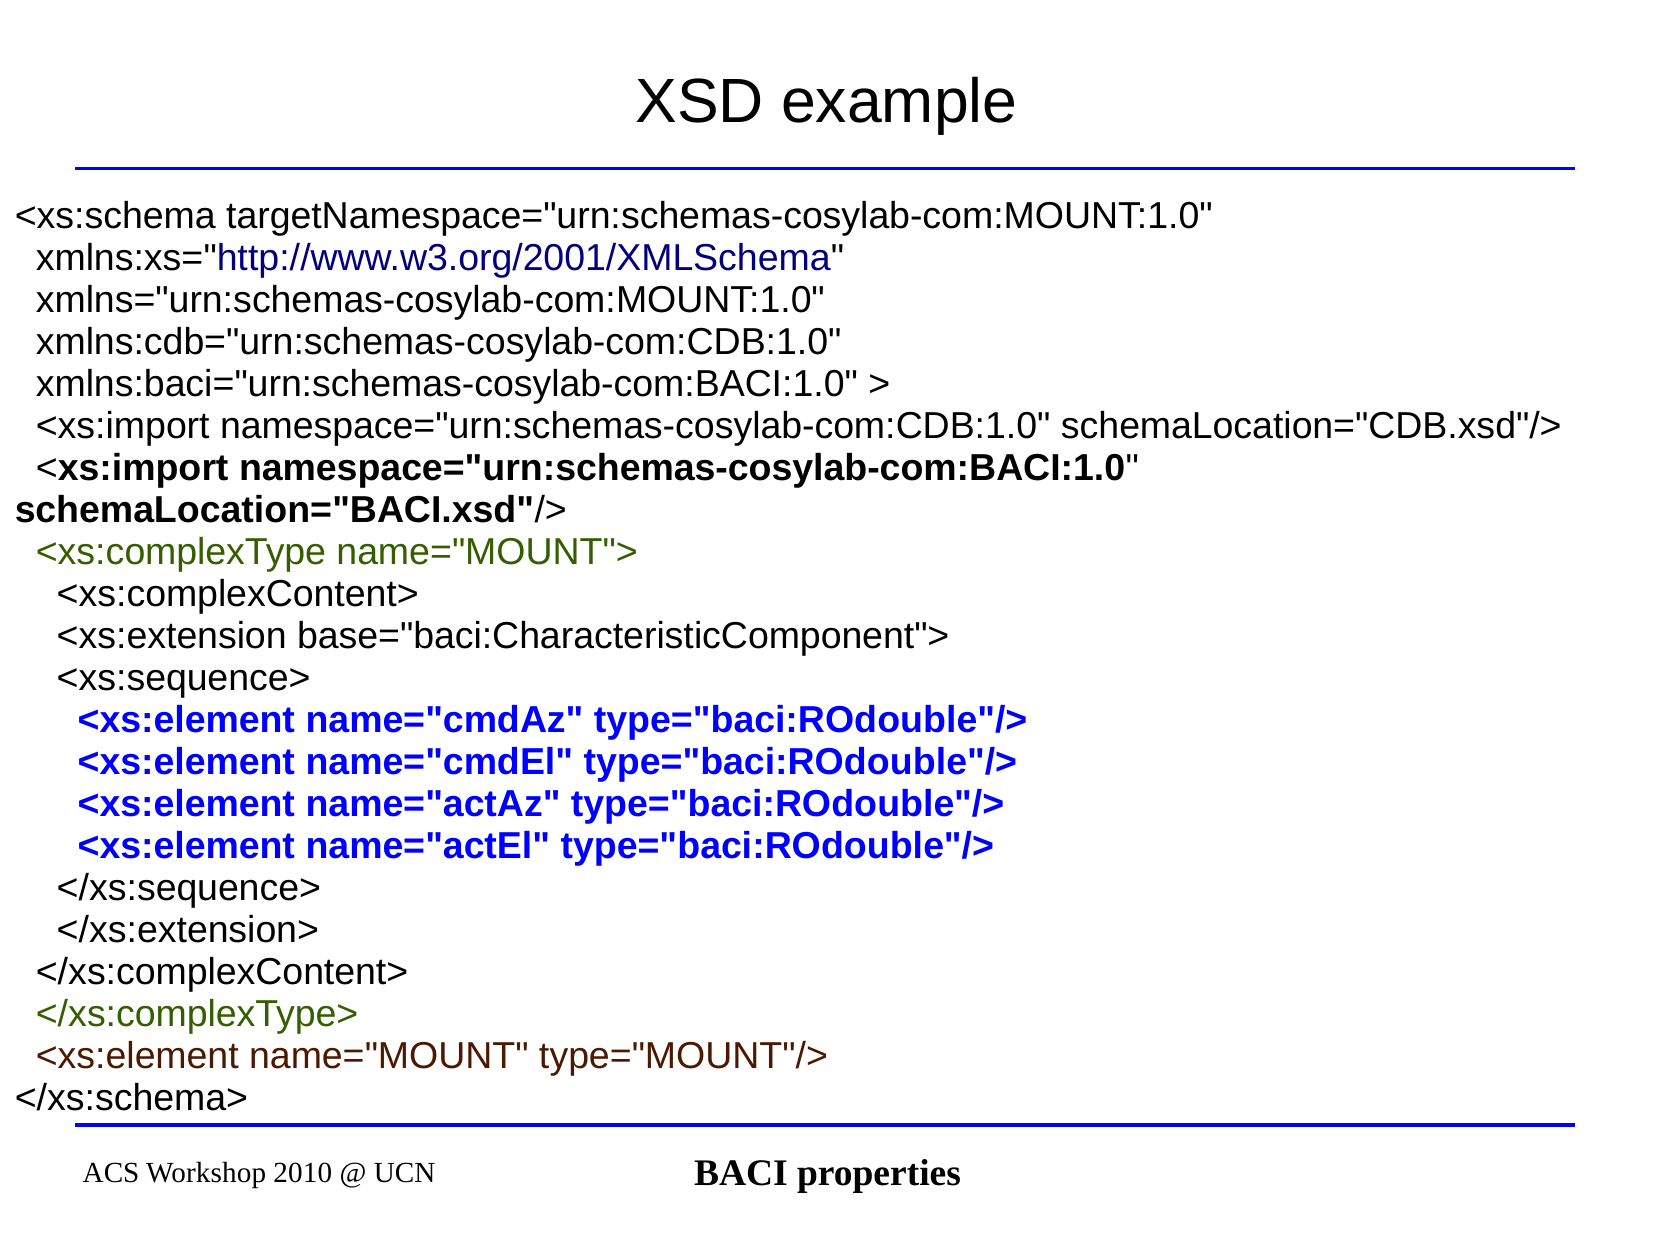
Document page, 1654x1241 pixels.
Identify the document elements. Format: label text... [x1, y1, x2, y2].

title XSD example [82, 31, 1571, 170]
text_box <xs:schema targetNamespace="urn:schemas-cosylab-com:MOUNT:1.0" xmlns:xs="http://www.w3.org/2001/XMLSchema" xmlns="urn:schemas-cosylab-com:MOUNT:1.0" xmlns:cdb="urn:schemas-cosylab-com:CDB:1.0" xmlns:baci="urn:schemas-cosylab-com:BACI:1.0" > <xs:import namespace="urn:schemas-cosylab-com:CDB:1.0" schemaLocation="CDB.xsd"/> <xs:import namespace="urn:schemas-cosylab-com:BACI:1.0" schemaLocation="BACI.xsd"/> <xs:complexType name="MOUNT"> <xs:complexContent> <xs:extension base="baci:CharacteristicComponent"> <xs:sequence> <xs:element name="cmdAz" type="baci:ROdouble"/> <xs:element name="cmdEl" type="baci:ROdouble"/> <xs:element name="actAz" type="baci:ROdouble"/> <xs:element name="actEl" type="baci:ROdouble"/> </xs:sequence> </xs:extension> </xs:complexContent> </xs:complexType> <xs:element name="MOUNT" type="MOUNT"/> </xs:schema> [0, 187, 1651, 1127]
